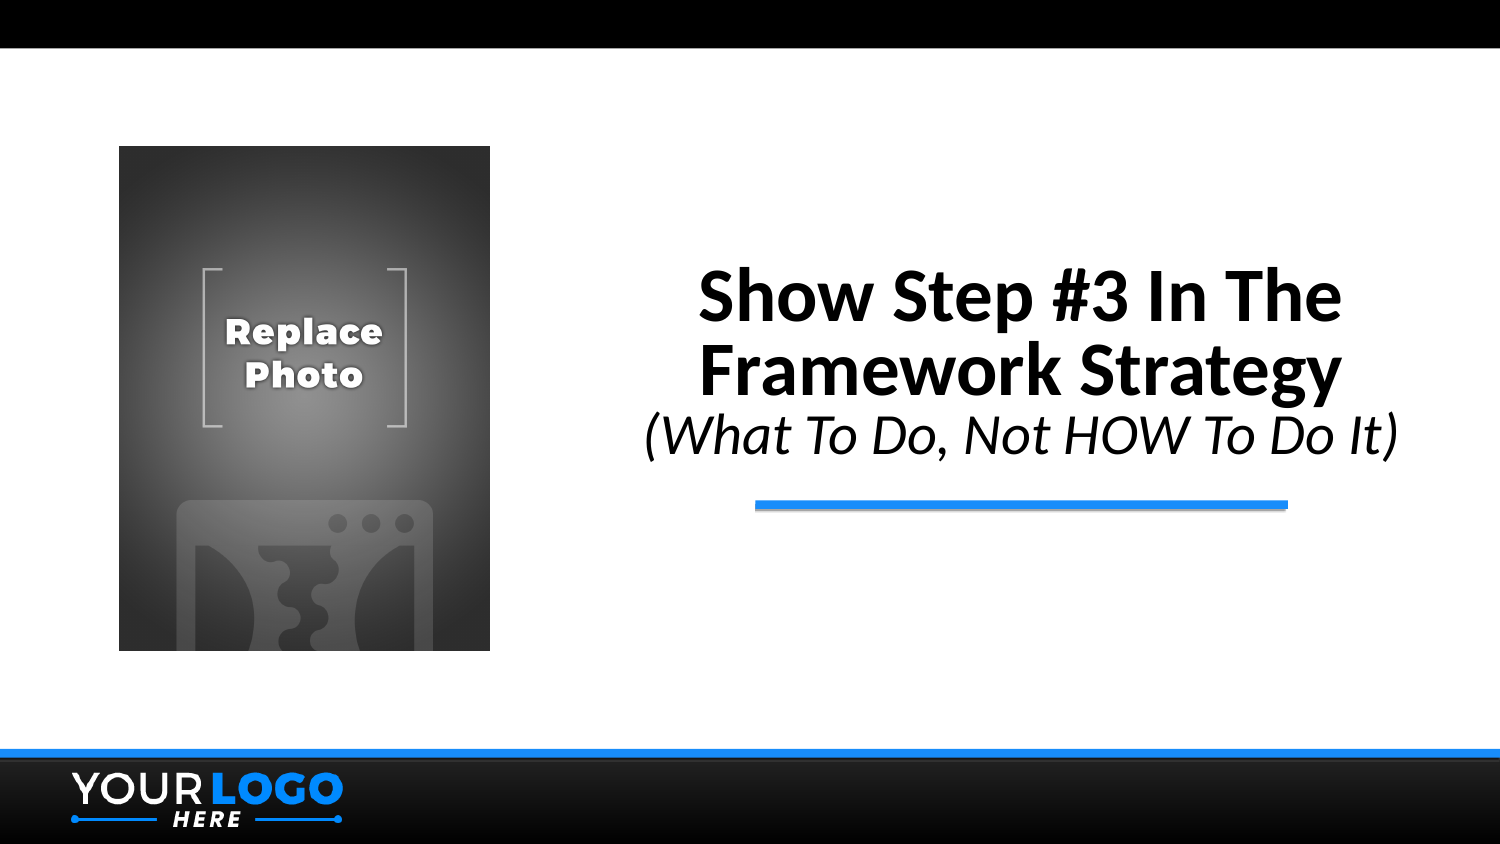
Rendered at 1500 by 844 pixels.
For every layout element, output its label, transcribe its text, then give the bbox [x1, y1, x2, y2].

picture [119, 146, 490, 651]
text_box [755, 500, 1288, 509]
text_box [0, 0, 1500, 49]
text_box Show Step #3 In The Framework Strategy (What To Do, Not HOW To Do It) [614, 252, 1429, 476]
picture [66, 766, 346, 831]
